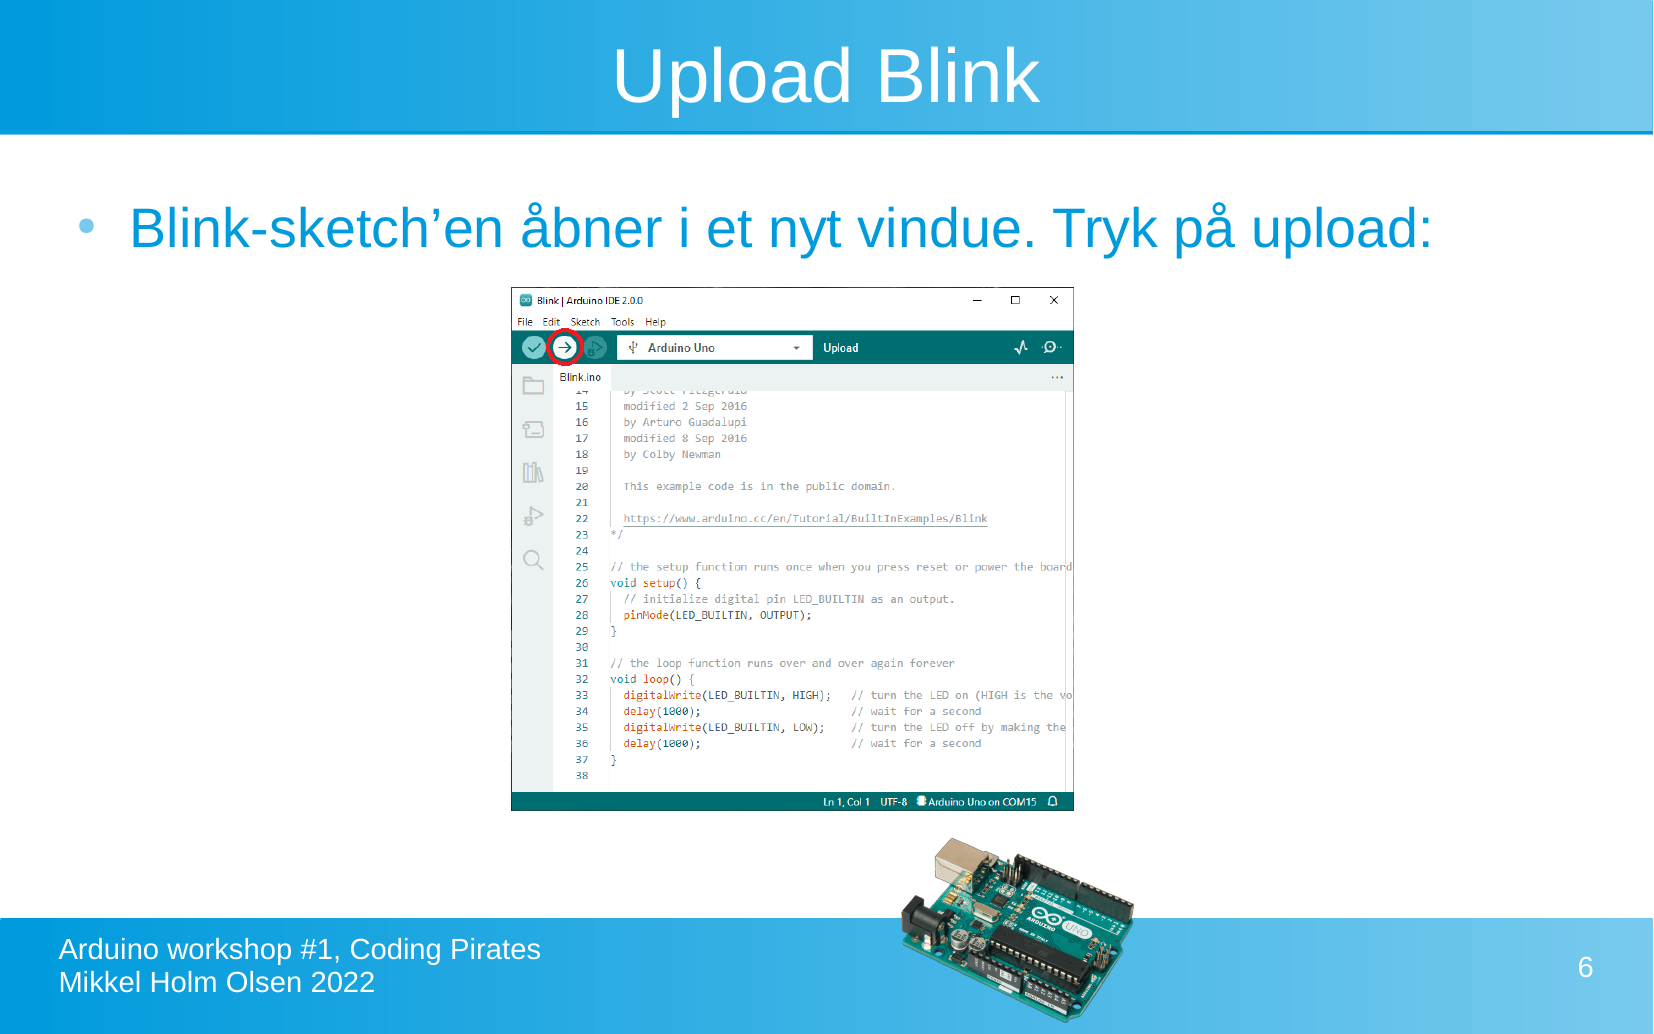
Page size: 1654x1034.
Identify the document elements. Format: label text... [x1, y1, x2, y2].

picture [900, 836, 1138, 1024]
title Upload Blink [58, 32, 1594, 120]
picture [511, 287, 1074, 811]
list Blink-sketch’en åbner i et nyt vindue. Tryk på upload: [58, 196, 1594, 263]
